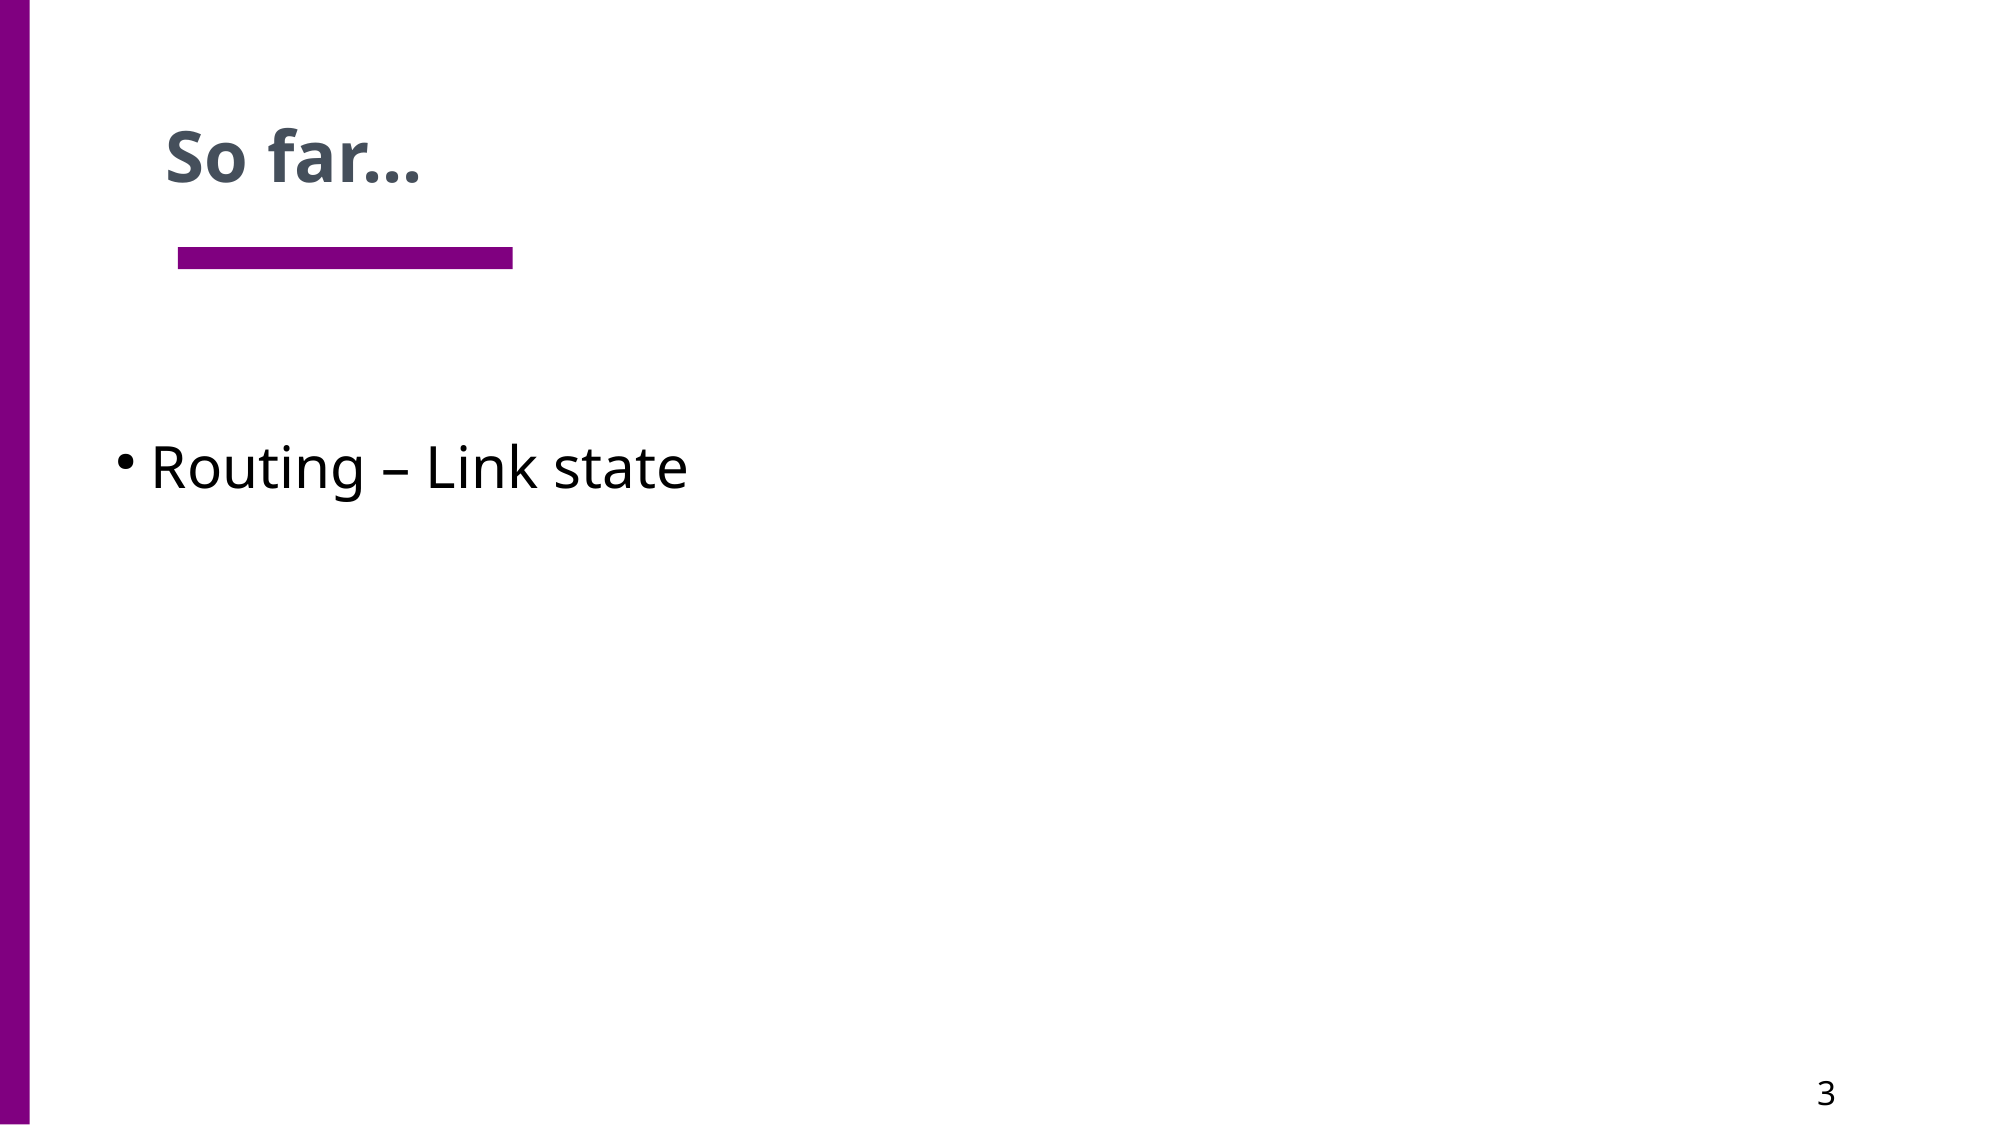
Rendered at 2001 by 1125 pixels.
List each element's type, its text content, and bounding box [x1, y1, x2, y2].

text_box Routing – Link state [100, 329, 2000, 887]
text_box So far... [151, 0, 1849, 212]
